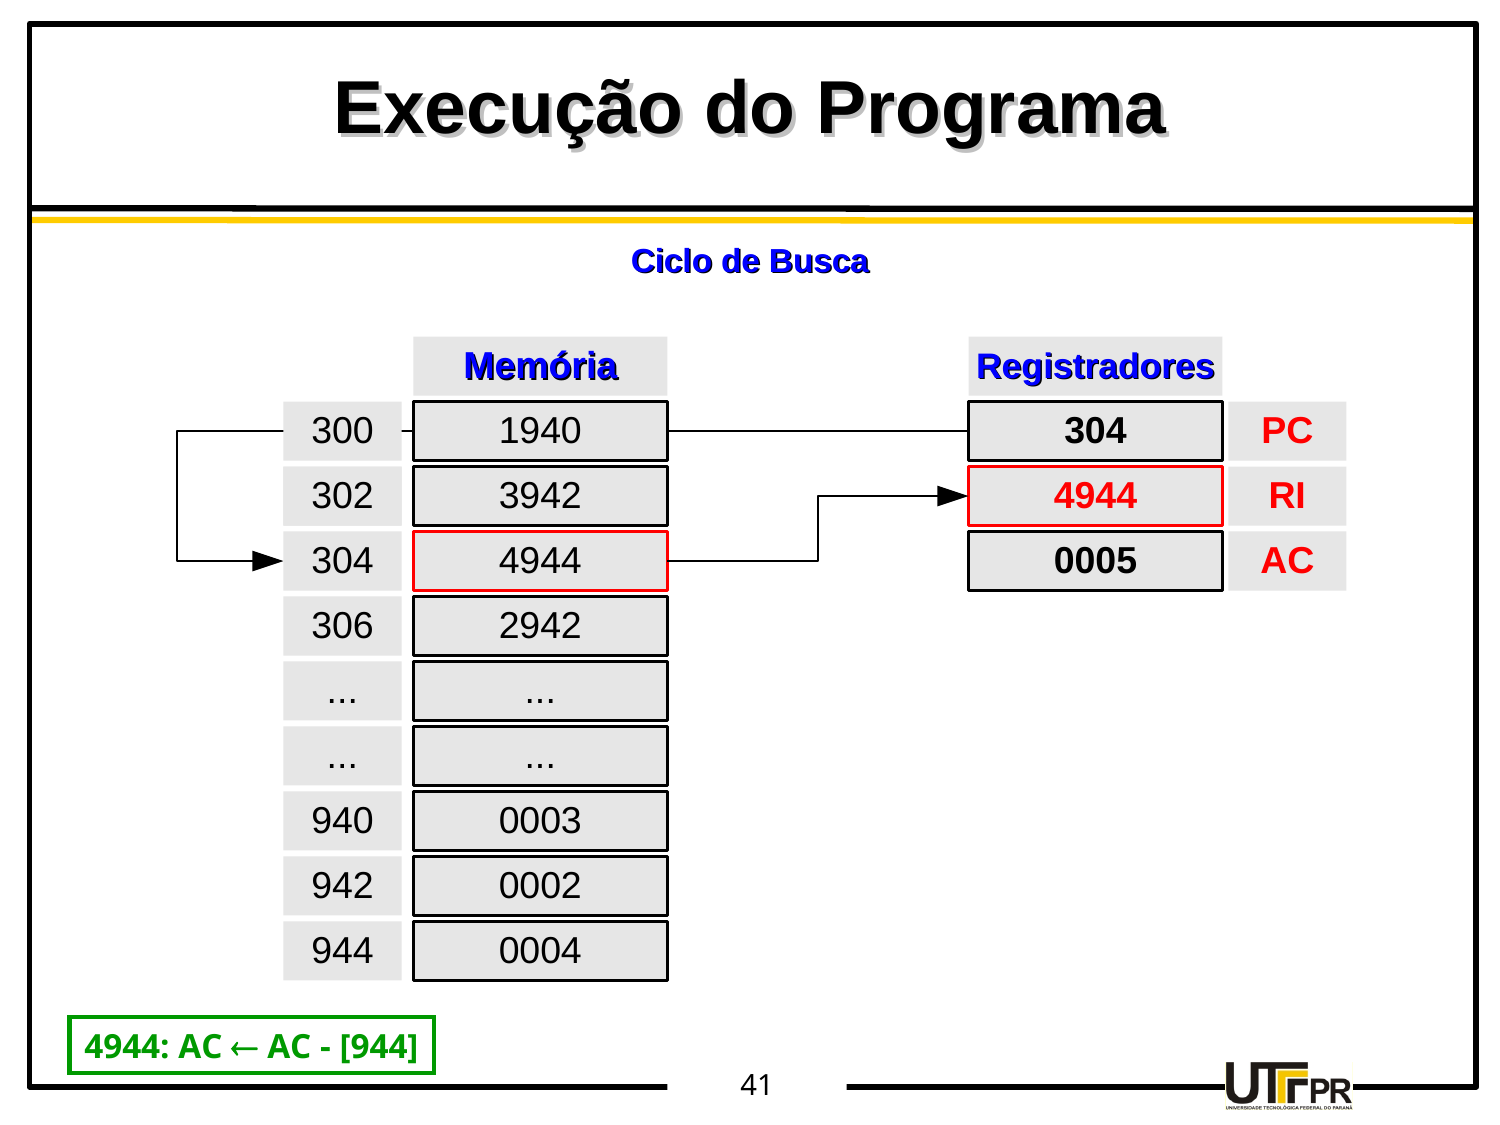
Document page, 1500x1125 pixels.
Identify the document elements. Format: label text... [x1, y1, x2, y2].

text_box AC [1228, 531, 1347, 591]
text_box 4944 [413, 531, 668, 591]
text_box 942 [283, 856, 402, 916]
title Execução do Programa [41, 65, 1459, 159]
text_box 1940 [413, 401, 668, 461]
text_box ... [283, 661, 402, 721]
text_box Ciclo de Busca [616, 231, 884, 287]
text_box 0002 [413, 856, 668, 916]
text_box Registradores [968, 336, 1223, 396]
text_box 0004 [413, 921, 668, 981]
text_box PC [1228, 401, 1347, 461]
picture [1225, 1062, 1353, 1110]
text_box 944 [283, 921, 402, 981]
text_box RI [1228, 466, 1347, 526]
text_box 3942 [413, 466, 668, 526]
text_box 300 [283, 401, 402, 461]
text_box 304 [283, 531, 402, 591]
text_box Memória [413, 336, 668, 396]
text_box 4944: AC  AC - [944] [69, 1017, 434, 1073]
text_box 302 [283, 466, 402, 526]
text_box 0003 [413, 791, 668, 851]
text_box ... [413, 661, 668, 721]
text_box 4944 [968, 466, 1223, 526]
text_box ... [413, 726, 668, 786]
text_box 0005 [968, 531, 1223, 591]
text_box 940 [283, 791, 402, 851]
text_box 306 [283, 596, 402, 656]
text_box 2942 [413, 596, 668, 656]
text_box 304 [968, 401, 1223, 461]
text_box ... [283, 726, 402, 786]
